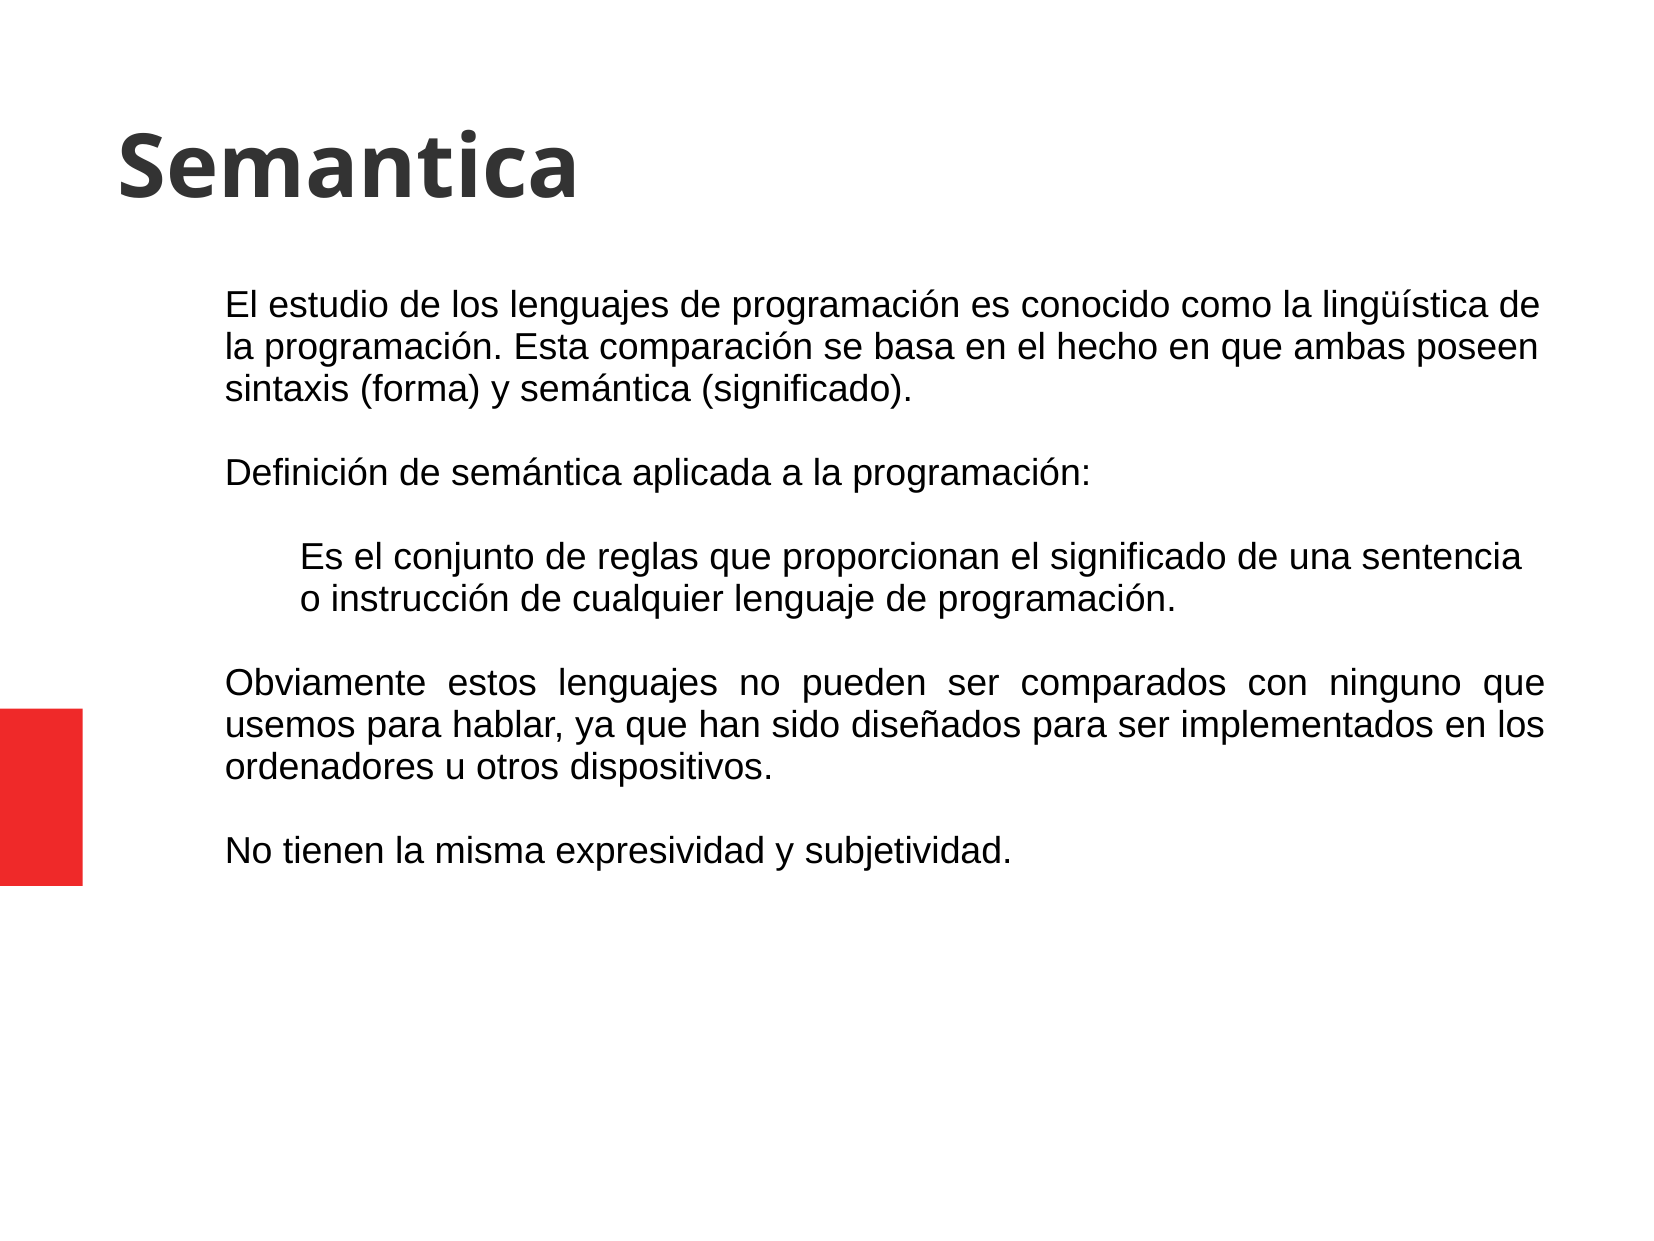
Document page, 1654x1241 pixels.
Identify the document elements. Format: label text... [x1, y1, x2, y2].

text_box El estudio de los lenguajes de programación es conocido como la lingüística de la programación. Esta comparación se basa en el hecho en que ambas poseen sintaxis (forma) y semántica (significado). Definición de semántica aplicada a la programación: Es el conjunto de reglas que proporcionan el significado de una sentencia o instrucción de cualquier lenguaje de programación. Obviamente estos lenguajes no pueden ser comparados con ninguno que usemos para hablar, ya que han sido diseñados para ser implementados en los ordenadores u otros dispositivos. No tienen la misma expresividad y subjetividad. [210, 276, 1561, 1089]
title Semantica [117, 45, 1523, 282]
